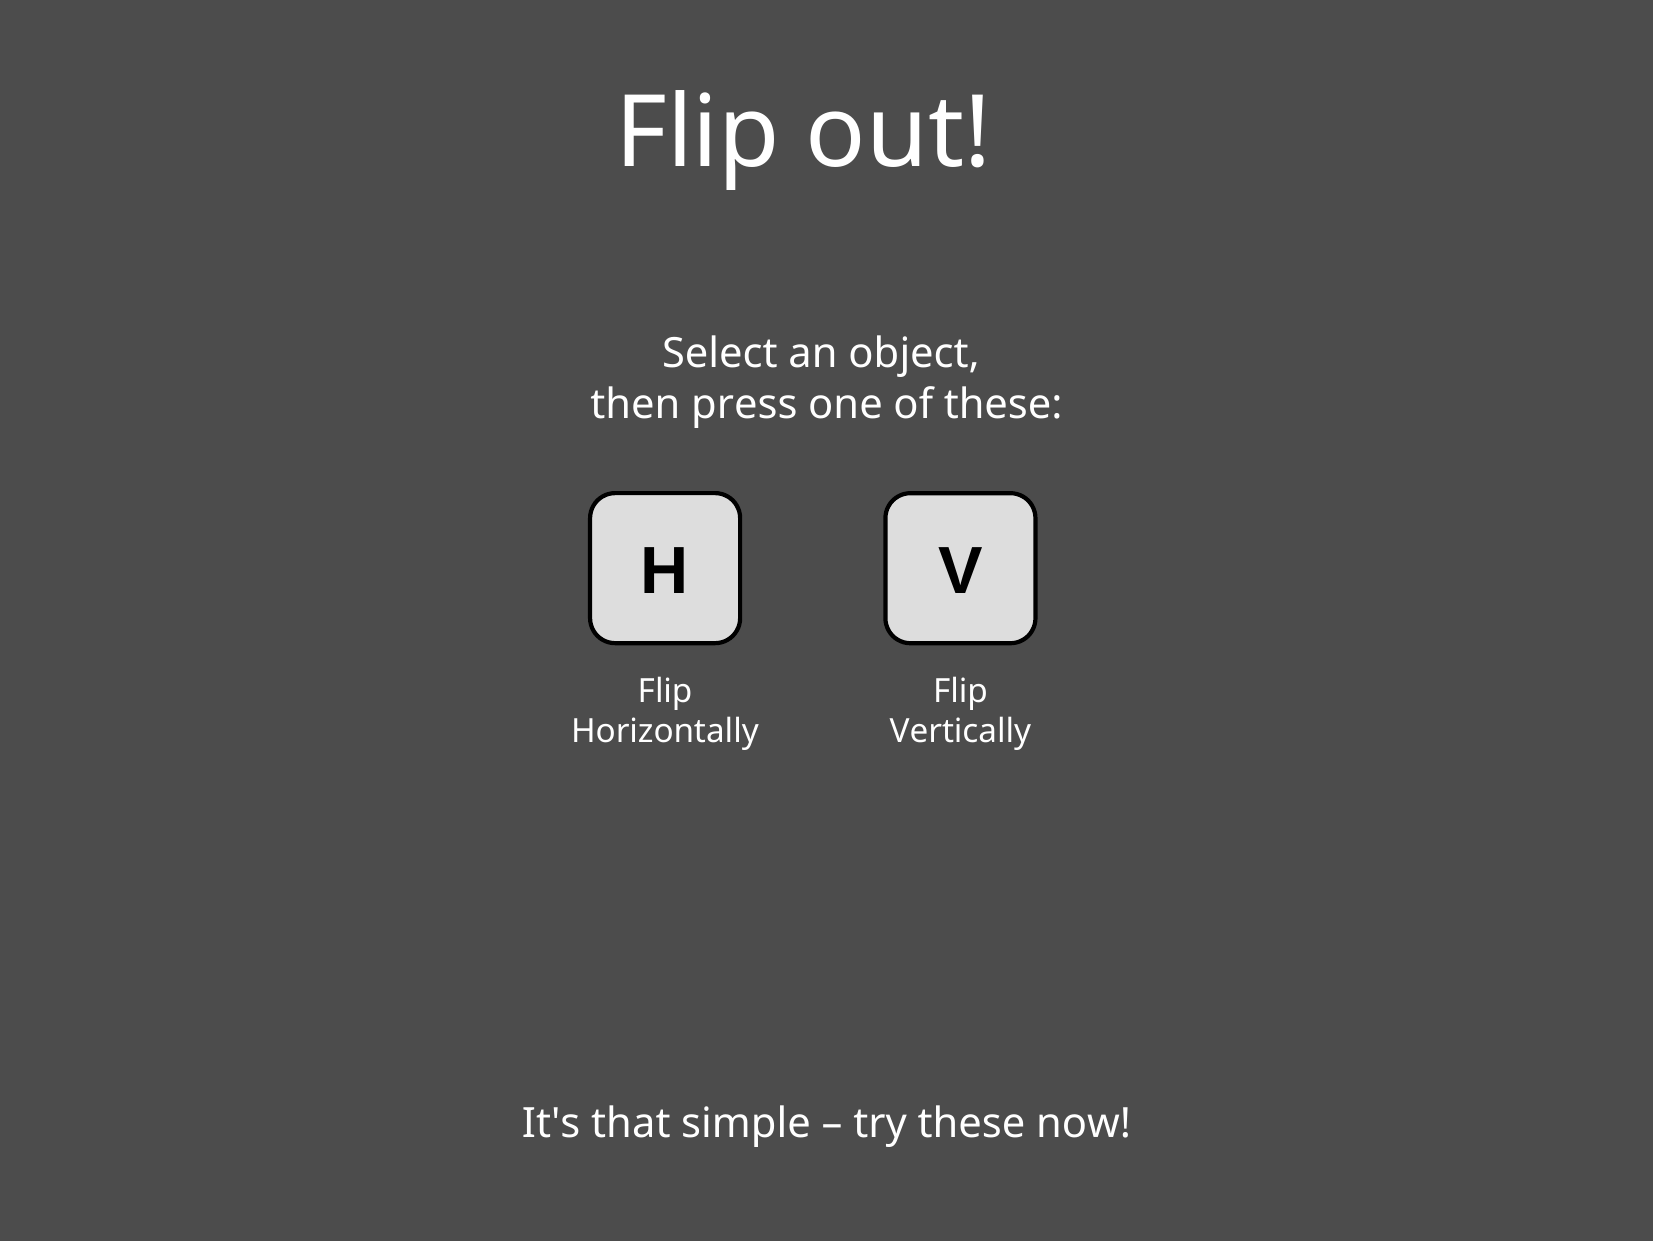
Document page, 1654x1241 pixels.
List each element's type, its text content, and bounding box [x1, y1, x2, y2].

text_box V [923, 525, 998, 615]
title It's that simple – try these now! [132, 1047, 1521, 1196]
title Flip Vertically [835, 664, 1086, 756]
text_box [590, 493, 741, 644]
title Select an object, then press one of these: [132, 303, 1521, 452]
title Flip out! [53, 6, 1554, 269]
title Flip Horizontally [539, 664, 791, 756]
text_box [885, 493, 1036, 644]
text_box H [626, 525, 705, 615]
